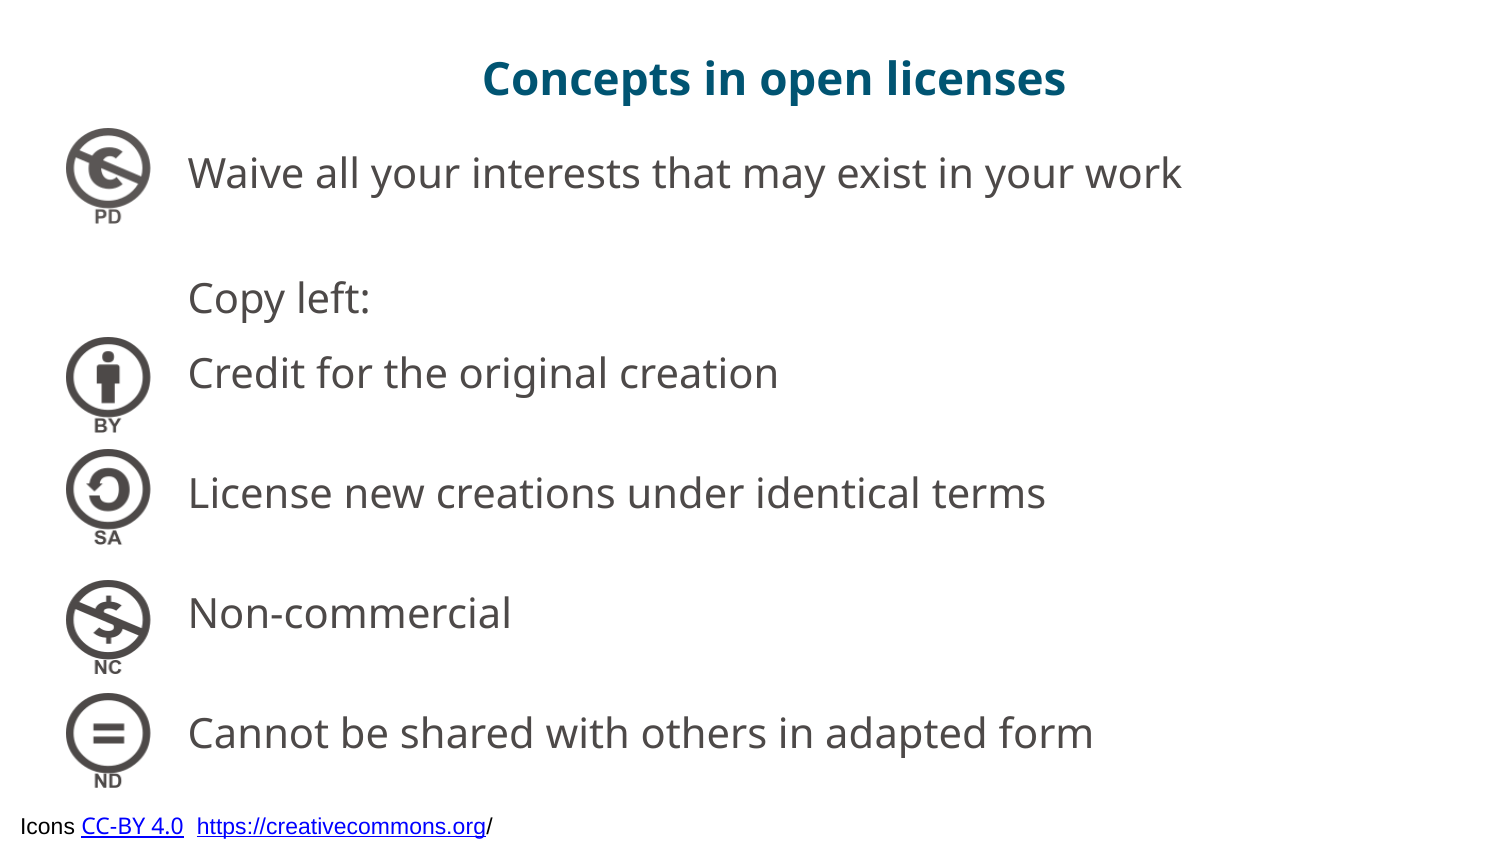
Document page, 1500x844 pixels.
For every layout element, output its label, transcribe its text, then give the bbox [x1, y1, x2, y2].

text_box Icons CC-BY 4.0 https://creativecommons.org/ [8, 806, 800, 844]
text_box Waive all your interests that may exist in your work Copy left: Credit for the original creation License new creations under identical terms Non-commercial Cannot be shared with others in adapted form [176, 141, 1500, 818]
picture [66, 693, 151, 788]
text_box Concepts in open licenses [395, 44, 1153, 141]
picture [66, 128, 151, 224]
picture [66, 337, 151, 433]
picture [66, 580, 151, 676]
picture [66, 449, 151, 545]
